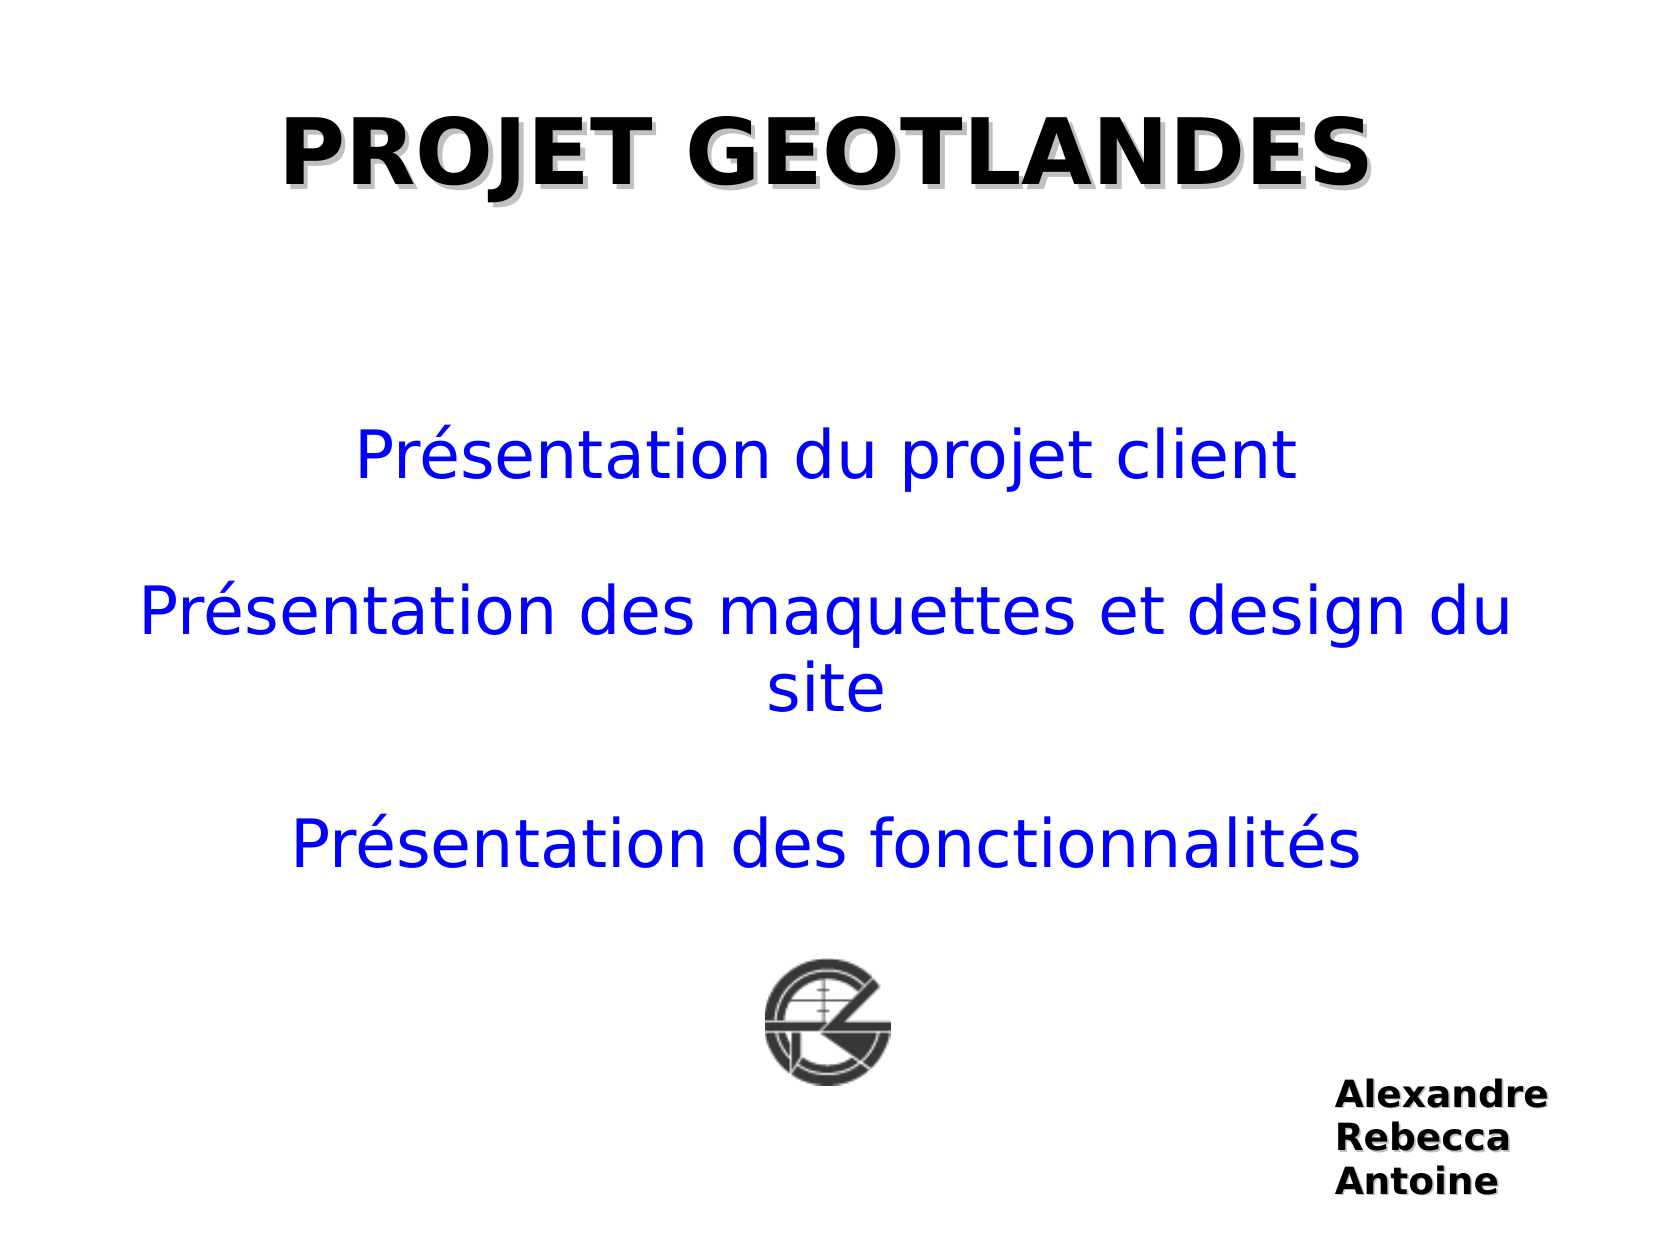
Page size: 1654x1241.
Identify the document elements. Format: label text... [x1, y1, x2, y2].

picture [765, 958, 891, 1086]
title PROJET GEOTLANDES [82, 49, 1571, 257]
text_box Alexandre Rebecca Antoine [1320, 1065, 1654, 1211]
subtitle Présentation du projet client Présentation des maquettes et design du site Présentation des fonctionnalités [82, 290, 1571, 1010]
